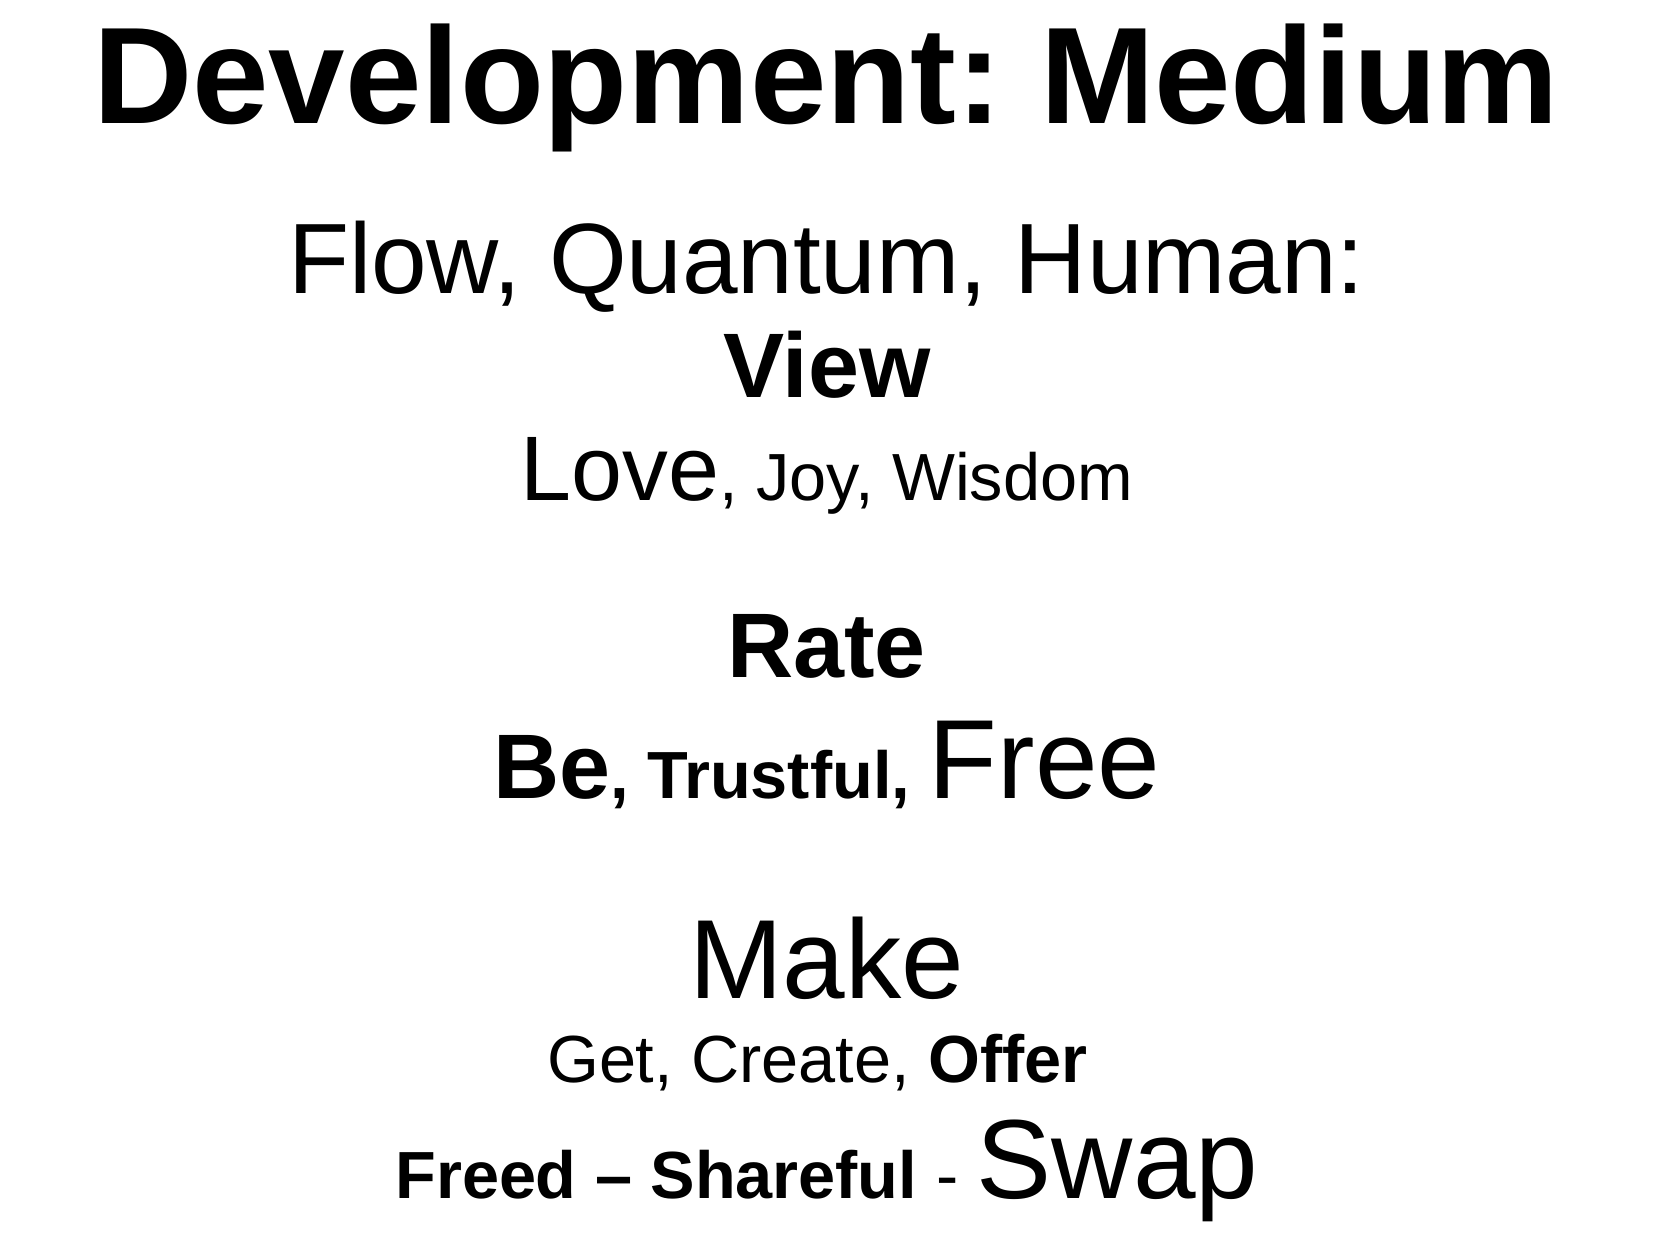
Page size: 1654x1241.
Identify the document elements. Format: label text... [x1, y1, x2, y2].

title Development: Medium [82, 0, 1571, 43]
subtitle Flow, Quantum, Human: View Love, Joy, Wisdom Rate Be, Trustful, Free Make Get, Create, Offer Freed – Shareful - Swap [82, 43, 1571, 1241]
